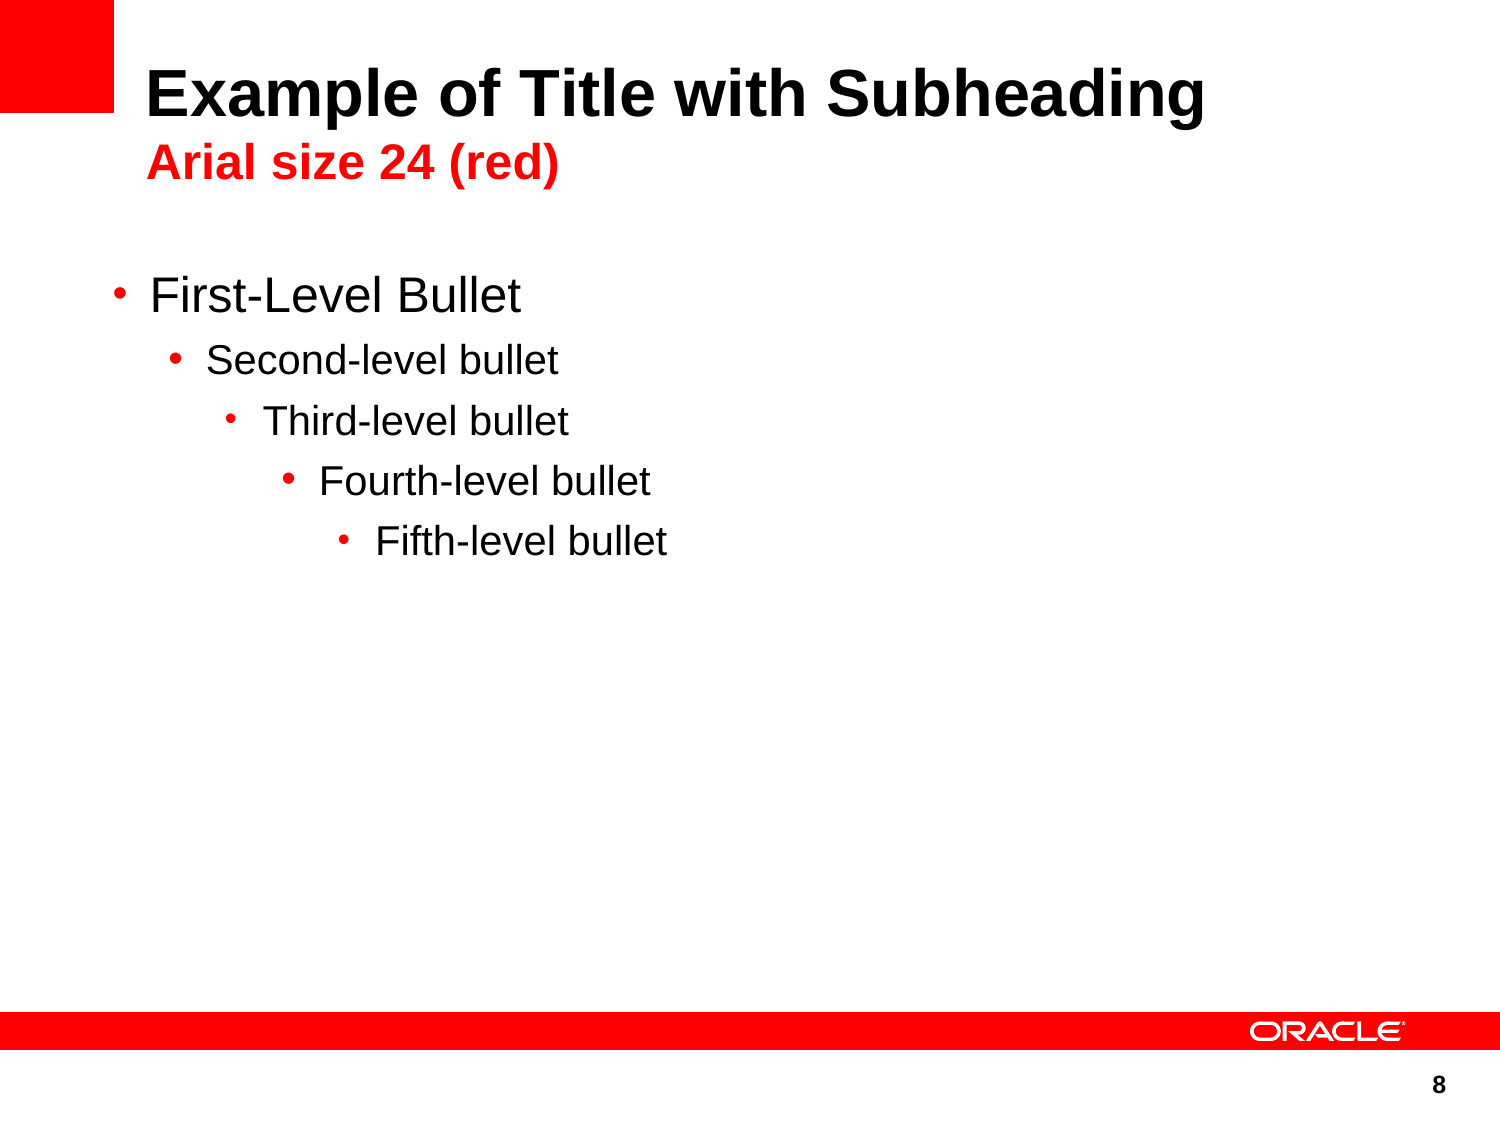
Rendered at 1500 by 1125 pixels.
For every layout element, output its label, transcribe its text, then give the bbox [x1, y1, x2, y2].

picture [0, 1012, 1500, 1050]
title Example of Title with Subheading Arial size 24 (red) [145, 49, 1390, 205]
list First-Level Bullet Second-level bullet Third-level bullet Fourth-level bullet Fifth-level bullet [112, 262, 1349, 976]
picture [0, 0, 114, 113]
